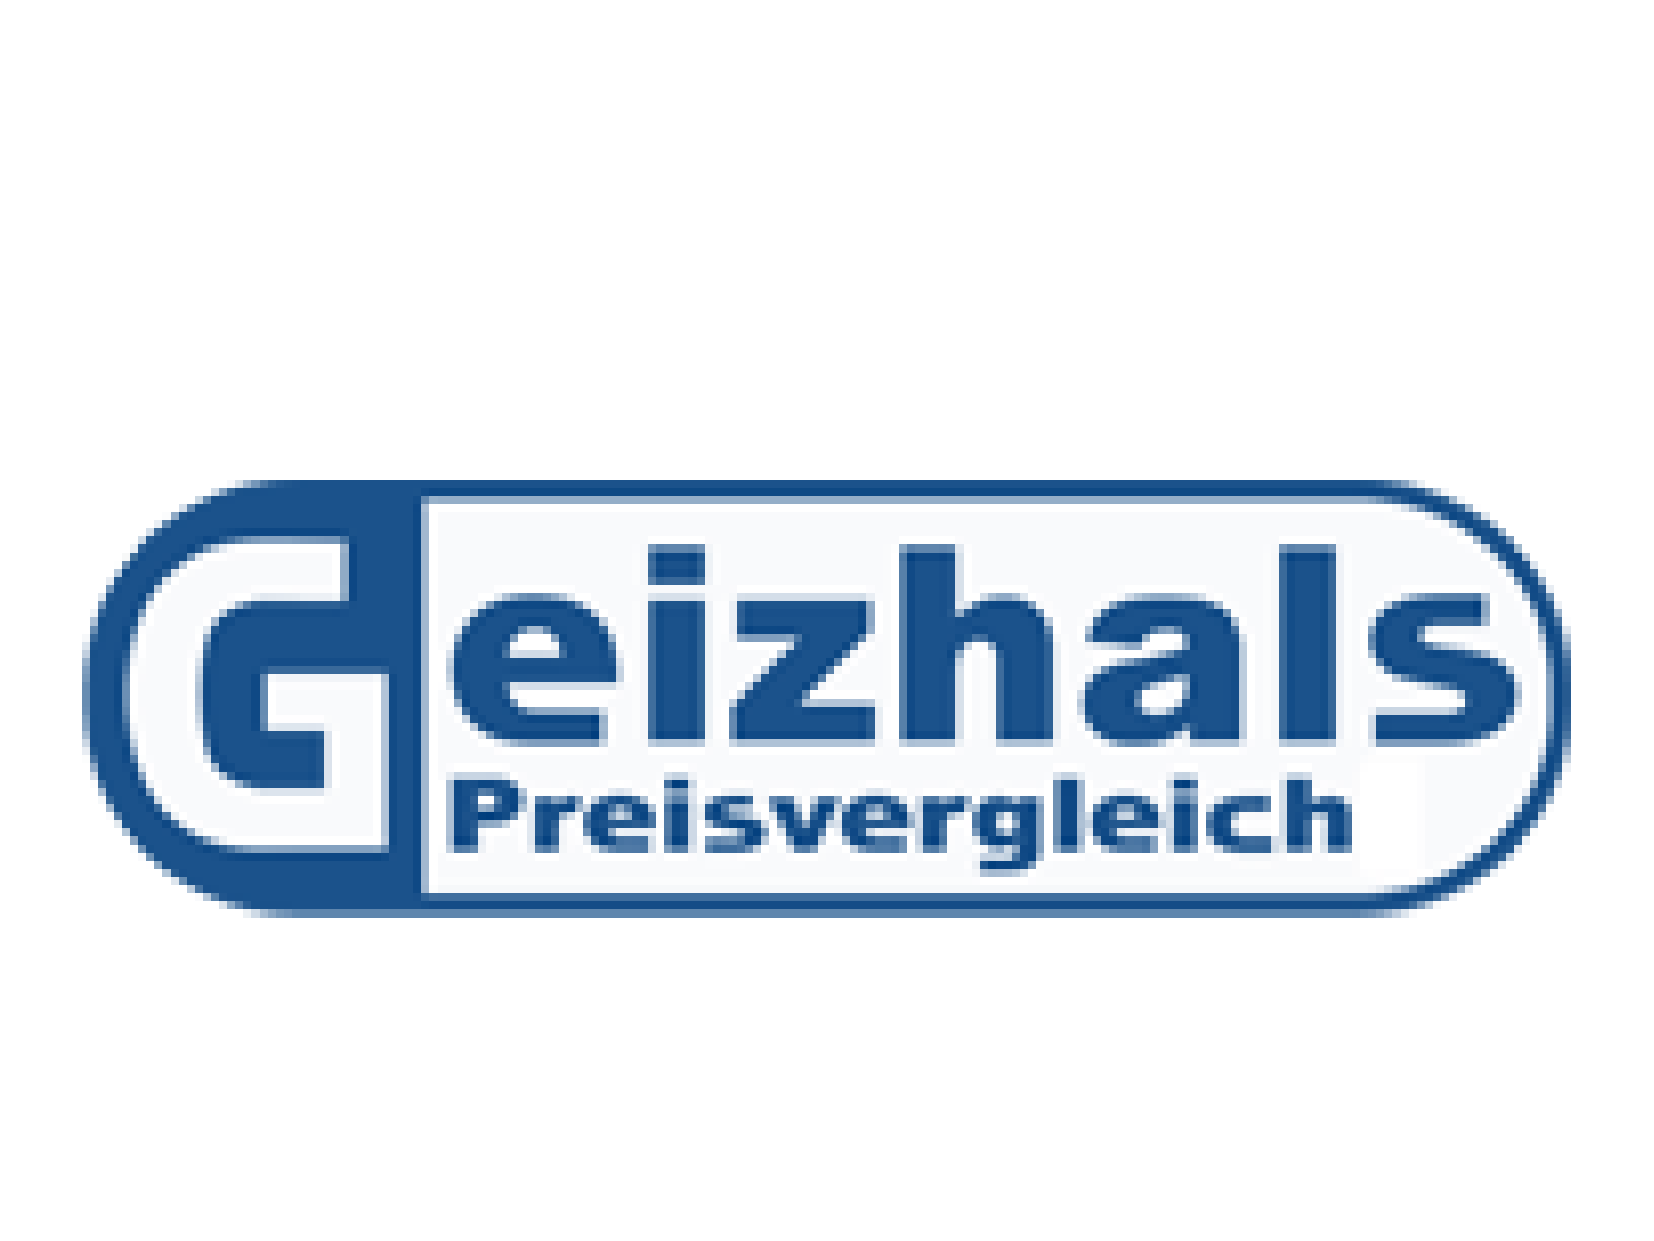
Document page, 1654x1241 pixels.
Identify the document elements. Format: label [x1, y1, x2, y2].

picture [82, 480, 1571, 918]
